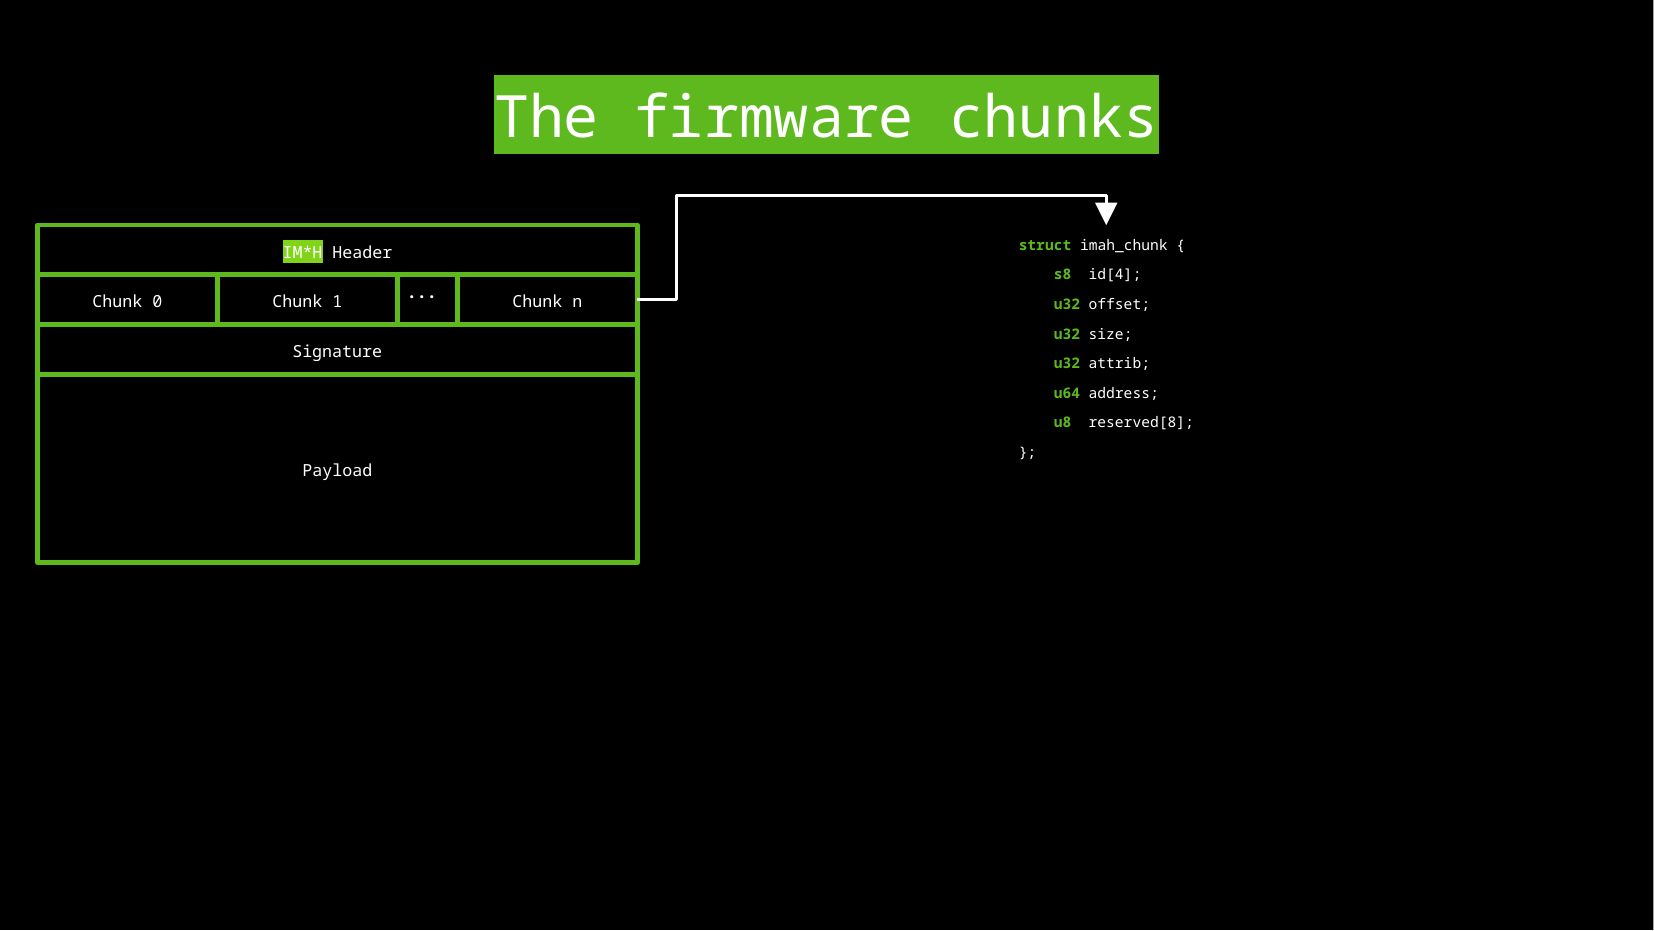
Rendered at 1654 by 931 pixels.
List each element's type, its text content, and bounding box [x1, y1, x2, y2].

text_box Chunk n [467, 274, 638, 324]
text_box ... [406, 263, 467, 324]
text_box IM*H Header [37, 225, 638, 275]
text_box Signature [37, 324, 638, 374]
text_box Chunk 0 [37, 274, 217, 324]
text_box Chunk 1 [217, 274, 398, 324]
text_box Payload [37, 374, 638, 563]
title The firmware chunks [82, 37, 1571, 193]
text_box struct imah_chunk { s8 id[4]; u32 offset; u32 size; u32 attrib; u64 address; u8 reserved[8]; }; [712, 225, 1500, 400]
